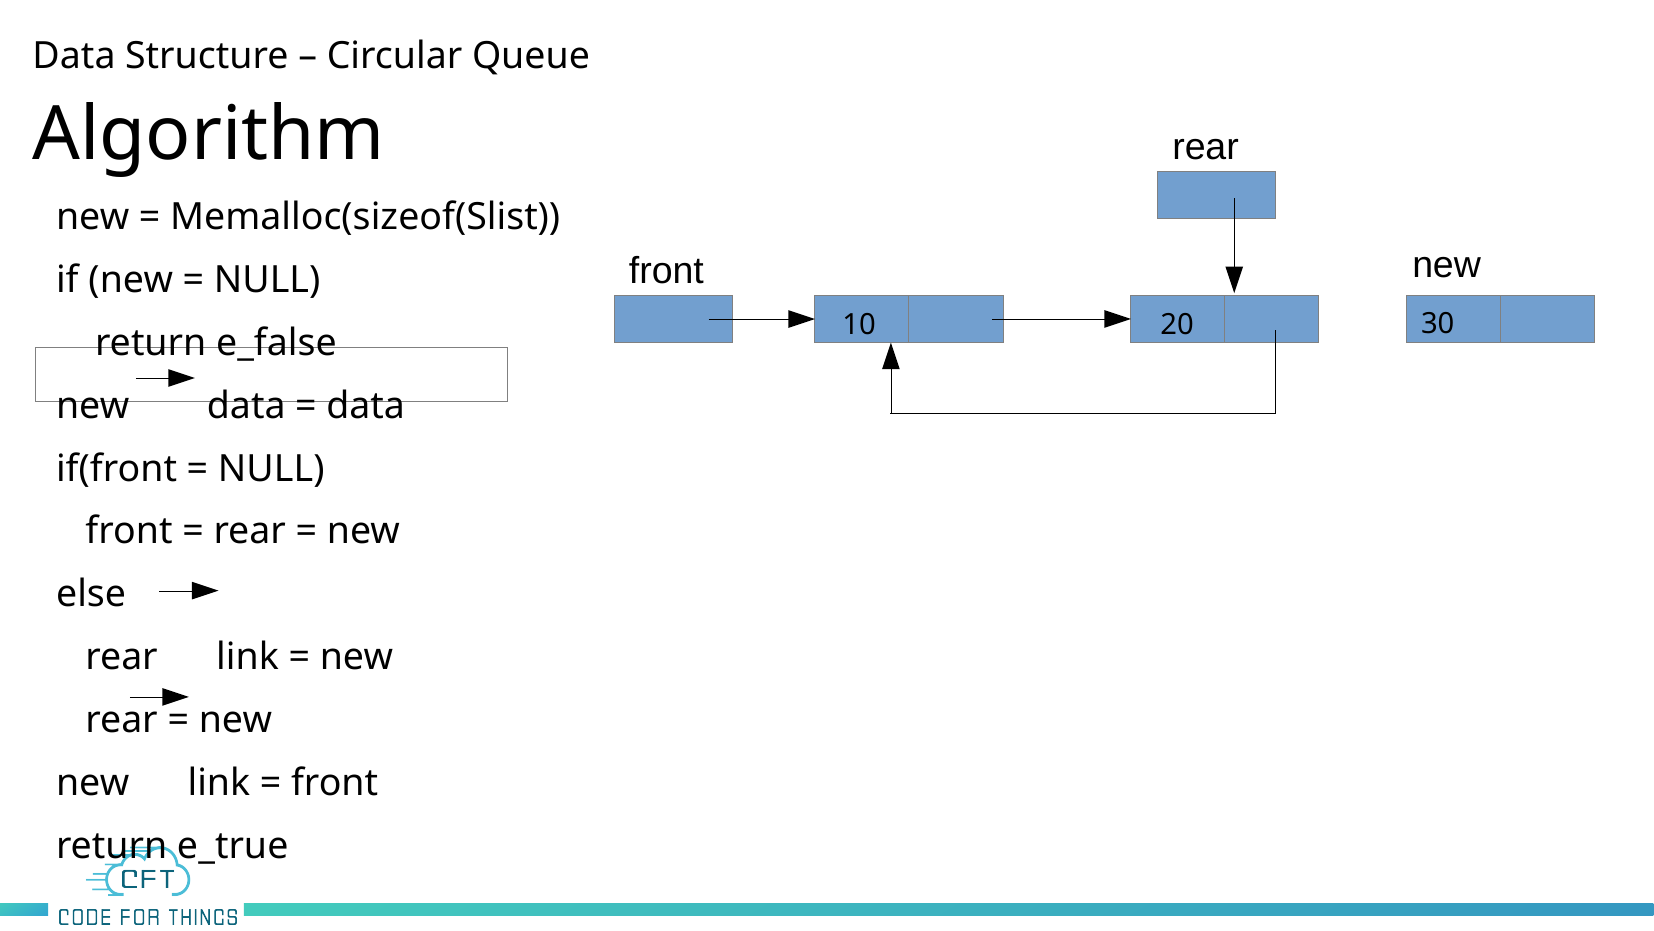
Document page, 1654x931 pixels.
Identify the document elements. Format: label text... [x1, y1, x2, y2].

title Data Structure – Circular Queue Algorithm [32, 11, 1524, 199]
picture [59, 851, 237, 925]
text_box 20 [1145, 295, 1228, 345]
picture [111, 851, 121, 856]
text_box [1228, 295, 1319, 343]
text_box rear [1157, 118, 1273, 175]
text_box [614, 295, 733, 343]
text_box new [1397, 236, 1507, 294]
text_box front [614, 242, 730, 300]
text_box [1157, 171, 1276, 219]
text_box 30 [1406, 295, 1488, 345]
text_box 10 [827, 295, 910, 345]
text_box [814, 295, 827, 343]
text_box [1130, 295, 1145, 343]
text_box [910, 295, 1004, 343]
text_box new = Memalloc(sizeof(Slist)) if (new = NULL) return e_false new data = data if(front = NULL) front = rear = new else rear link = new rear = new new link = front return e_true [0, 182, 709, 851]
text_box [1488, 295, 1595, 343]
